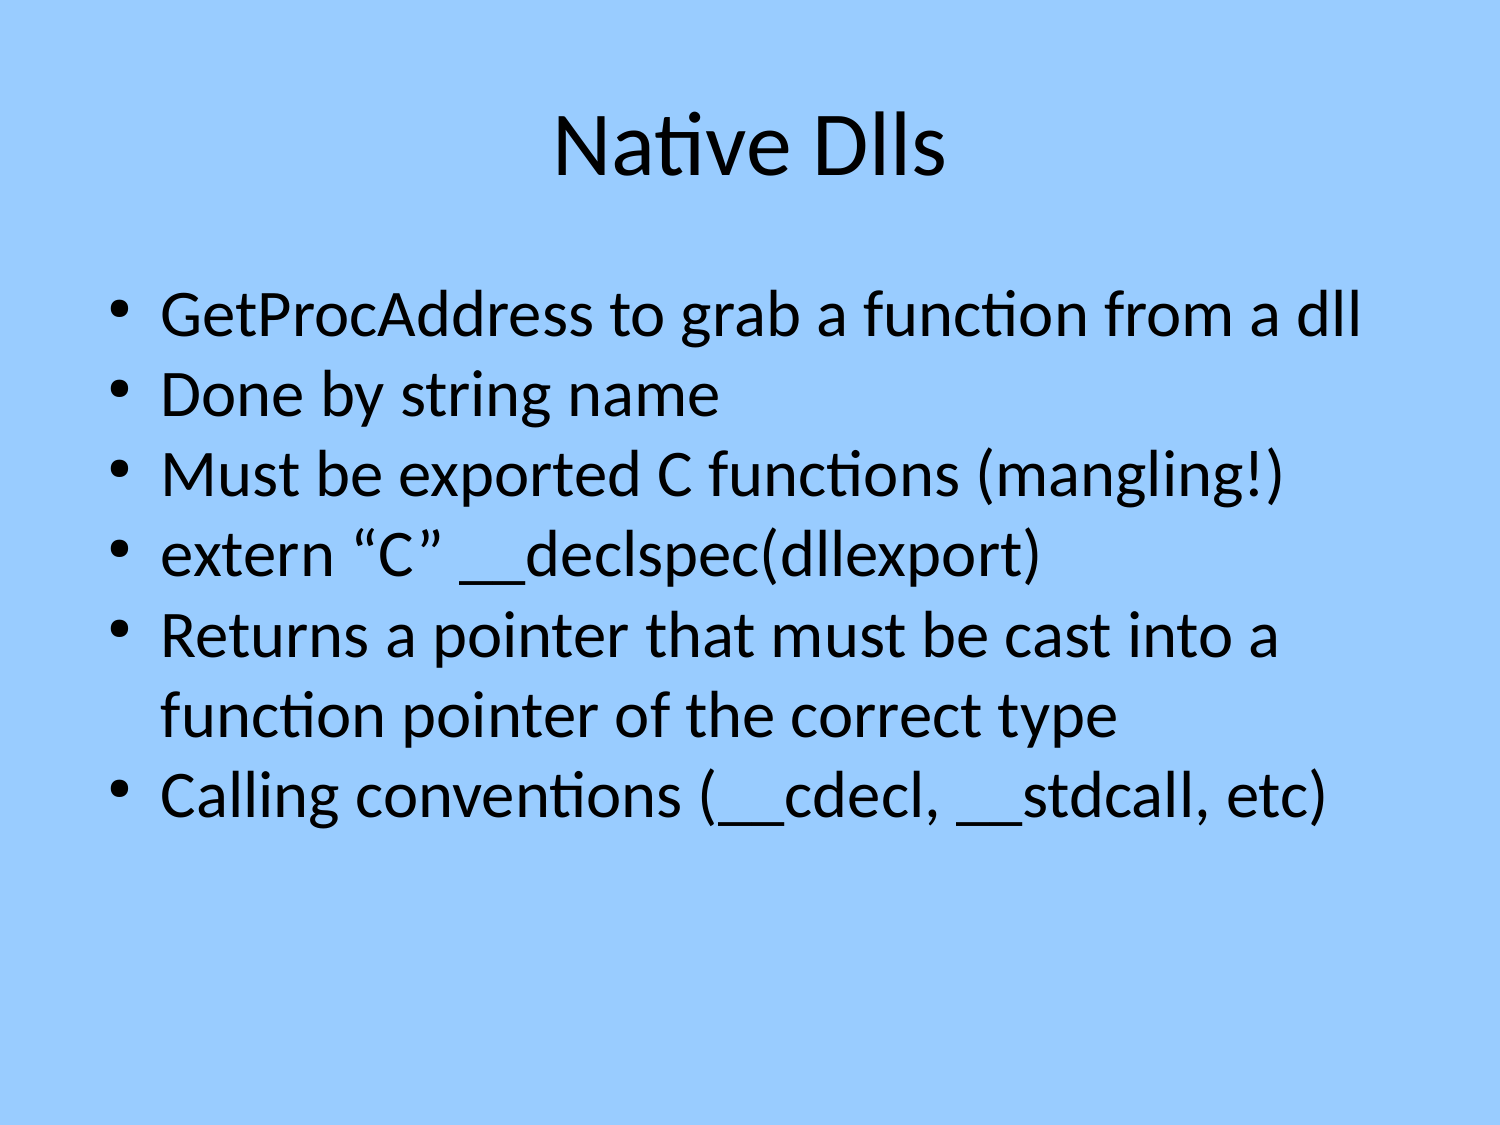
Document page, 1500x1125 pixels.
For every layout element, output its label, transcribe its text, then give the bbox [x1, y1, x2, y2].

list GetProcAddress to grab a function from a dll Done by string name Must be exported C functions (mangling!) extern “C” __declspec(dllexport) Returns a pointer that must be cast into a function pointer of the correct type Calling conventions (__cdecl, __stdcall, etc) [75, 262, 1425, 1005]
title Native Dlls [75, 45, 1425, 233]
